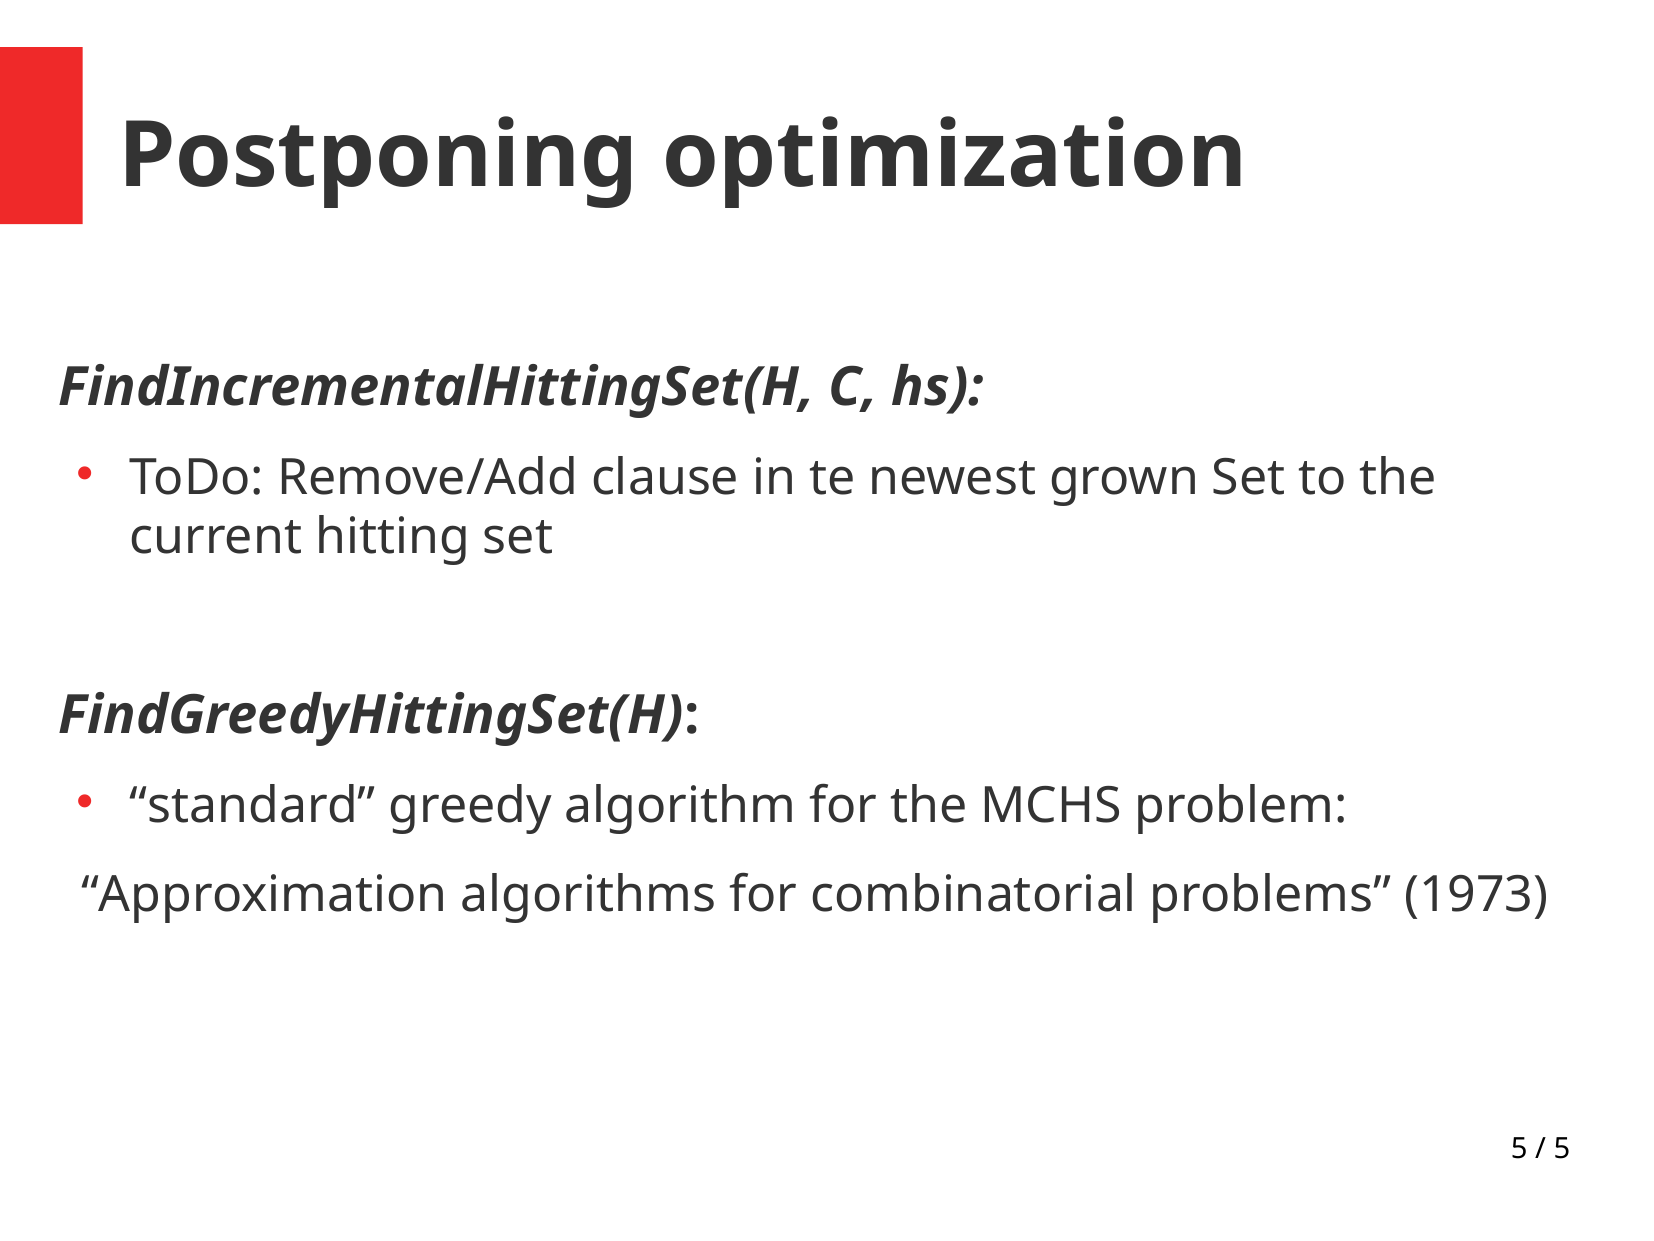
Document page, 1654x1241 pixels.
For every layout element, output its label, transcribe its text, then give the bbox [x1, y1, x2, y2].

title Postponing optimization [118, 49, 1571, 257]
list FindIncrementalHittingSet(H, C, hs): ToDo: Remove/Add clause in te newest grown Set to the current hitting set FindGreedyHittingSet(H): “standard” greedy algorithm for the MCHS problem: “Approximation algorithms for combinatorial problems” (1973) [58, 295, 1571, 1158]
